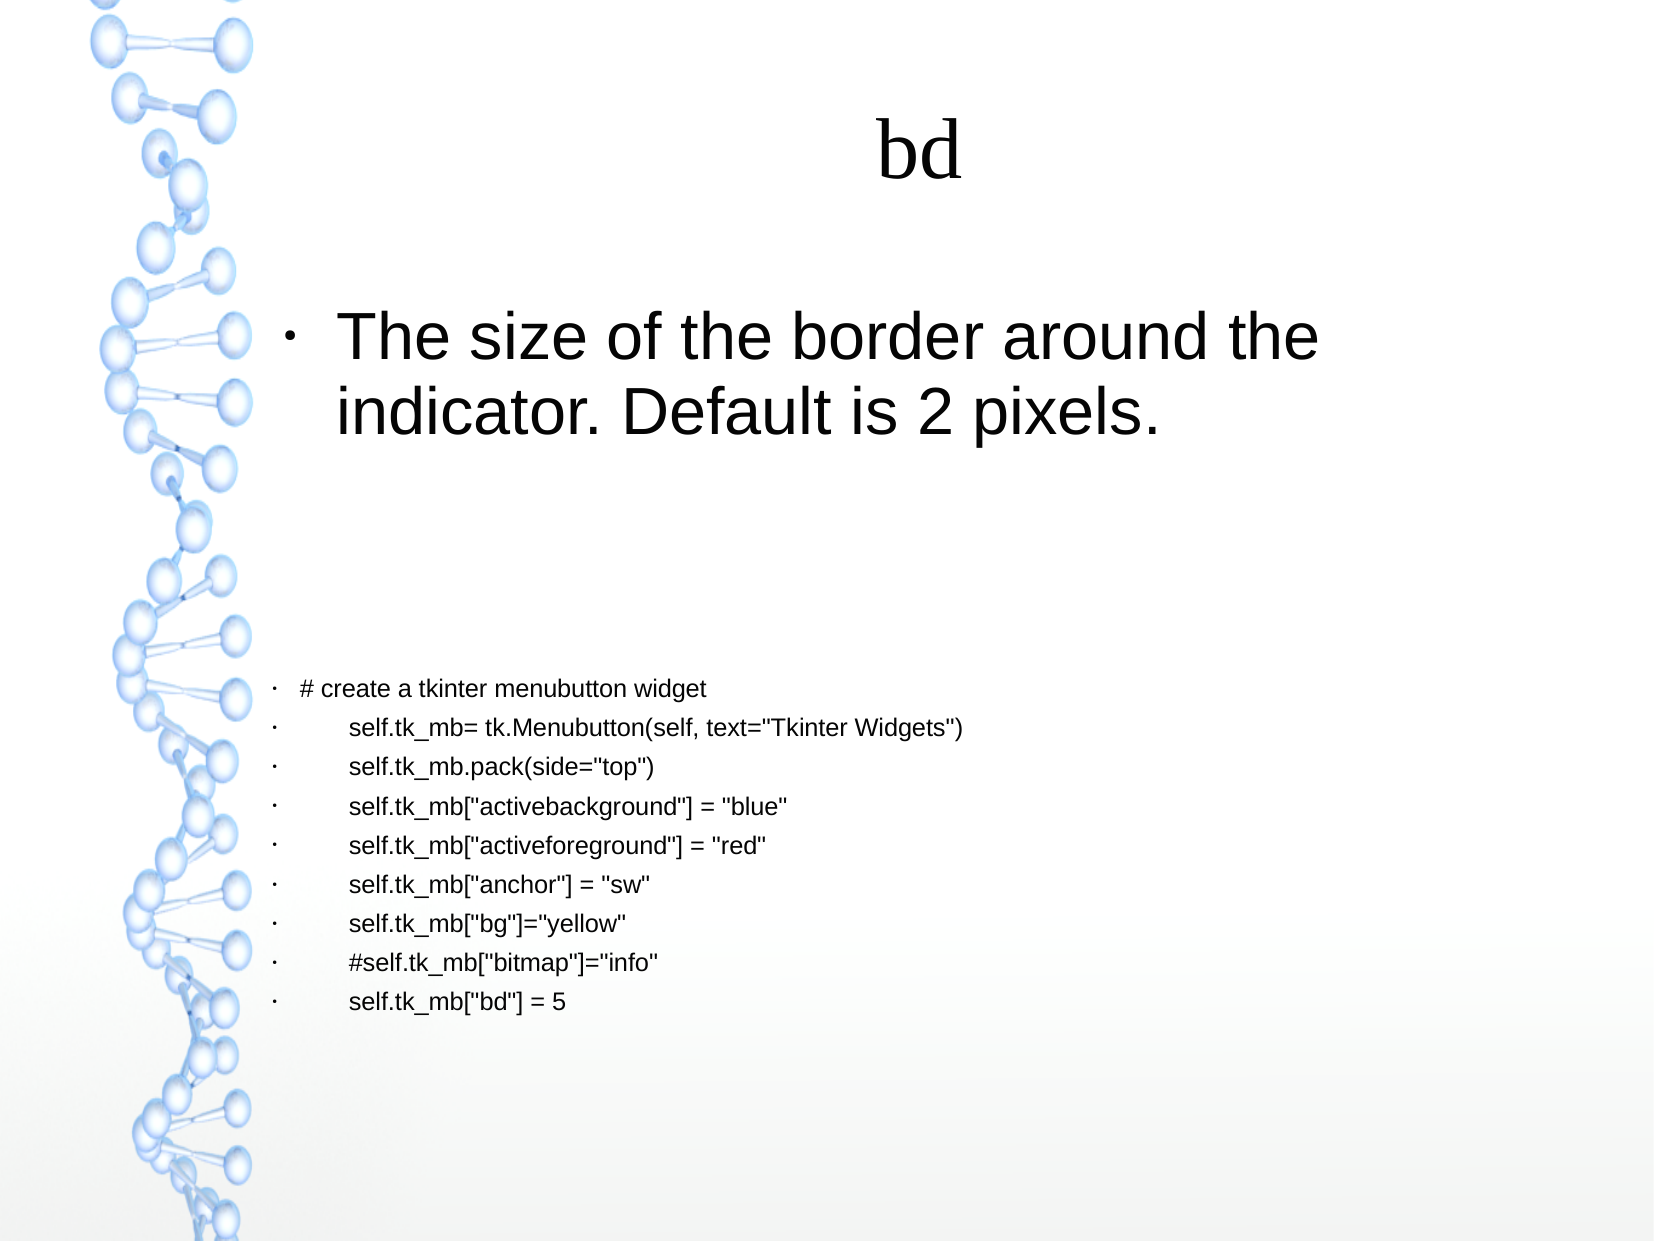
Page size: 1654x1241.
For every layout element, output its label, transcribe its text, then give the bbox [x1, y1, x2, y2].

list # create a tkinter menubutton widget self.tk_mb= tk.Menubutton(self, text="Tkinter Widgets") self.tk_mb.pack(side="top") self.tk_mb["activebackground"] = "blue" self.tk_mb["activeforeground"] = "red" self.tk_mb["anchor"] = "sw" self.tk_mb["bg"]="yellow" #self.tk_mb["bitmap"]="info" self.tk_mb["bd"] = 5 [265, 674, 1595, 1018]
title bd [265, 47, 1595, 252]
picture [0, 0, 1654, 1241]
list The size of the border around the indicator. Default is 2 pixels. [265, 299, 1595, 643]
